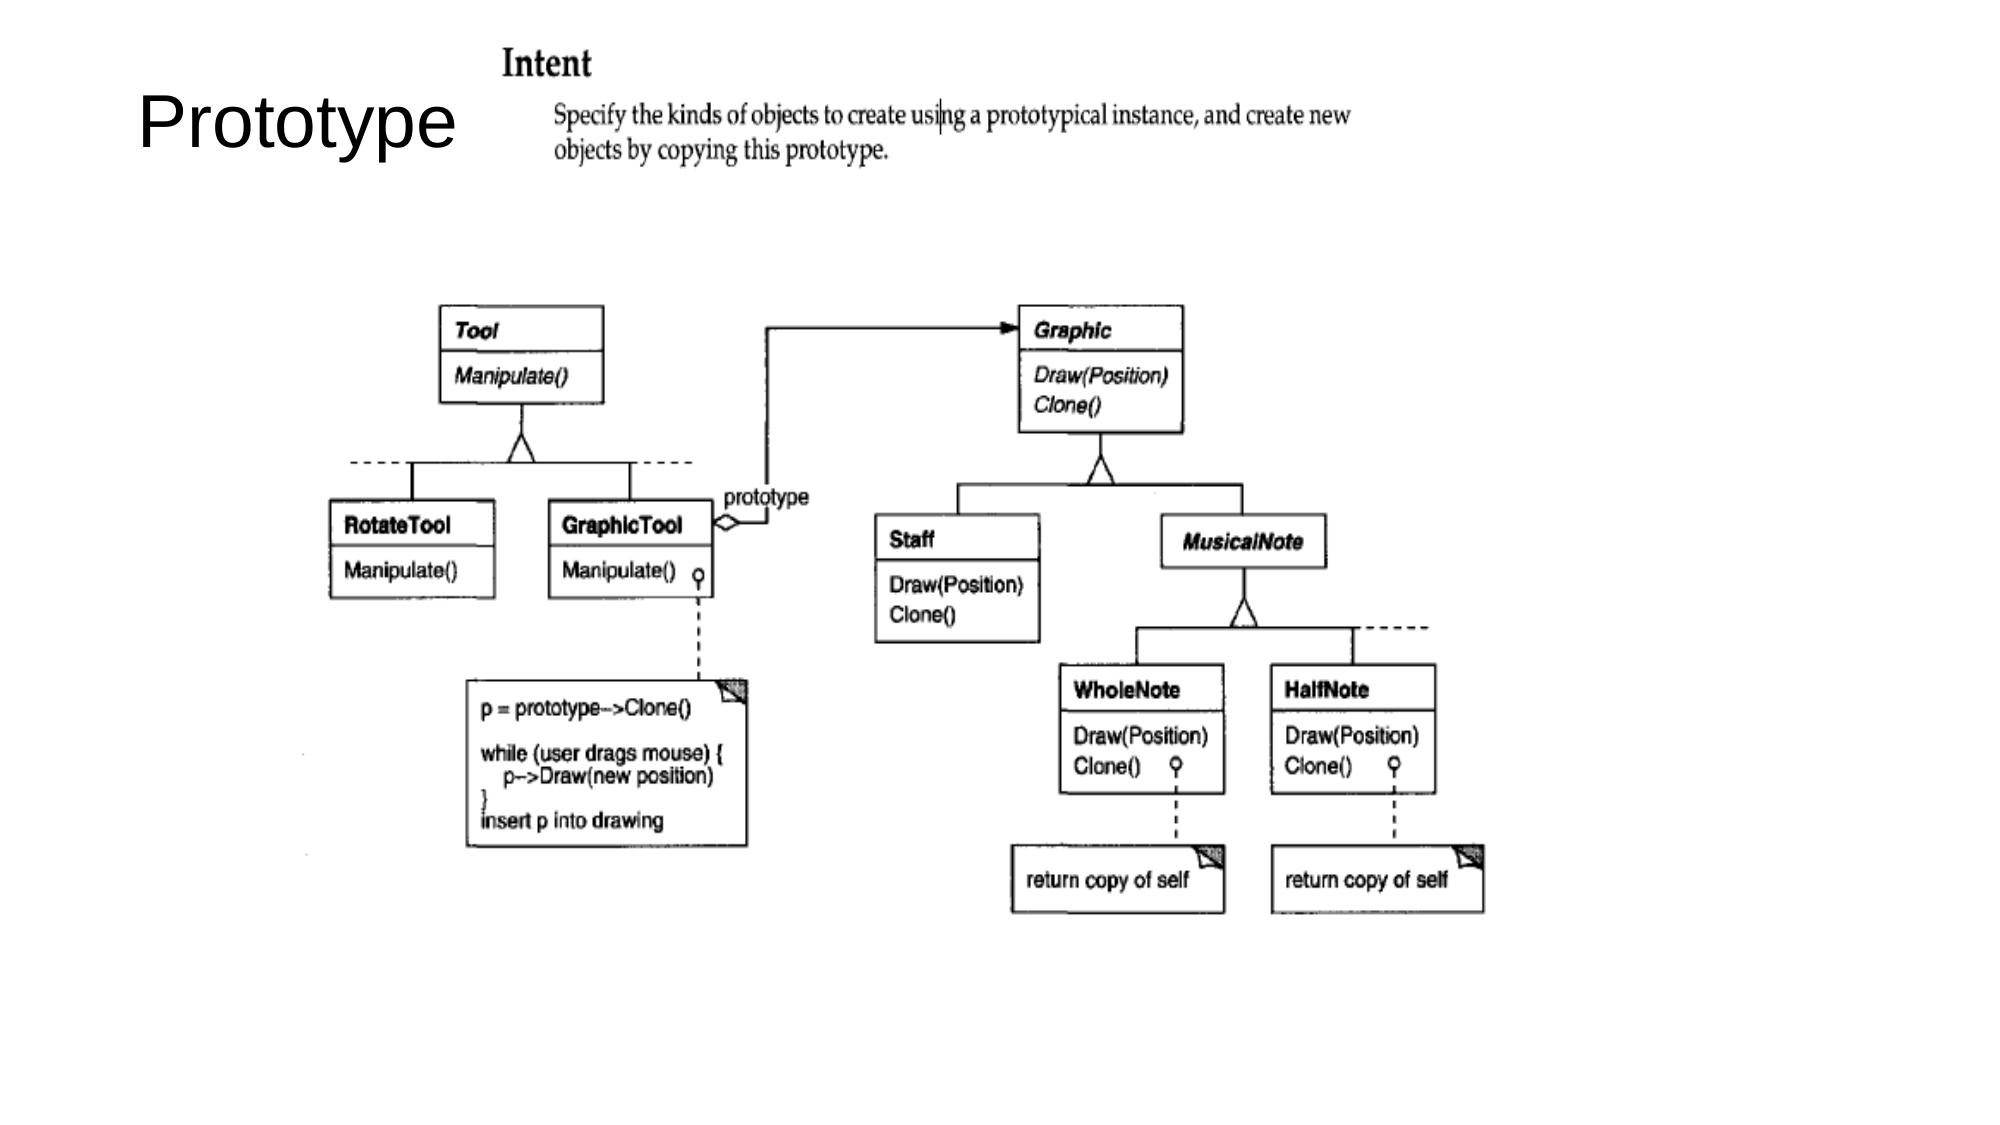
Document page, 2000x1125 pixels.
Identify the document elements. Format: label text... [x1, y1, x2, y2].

picture [270, 254, 1541, 946]
title Prototype [137, 59, 466, 181]
picture [495, 35, 1366, 201]
